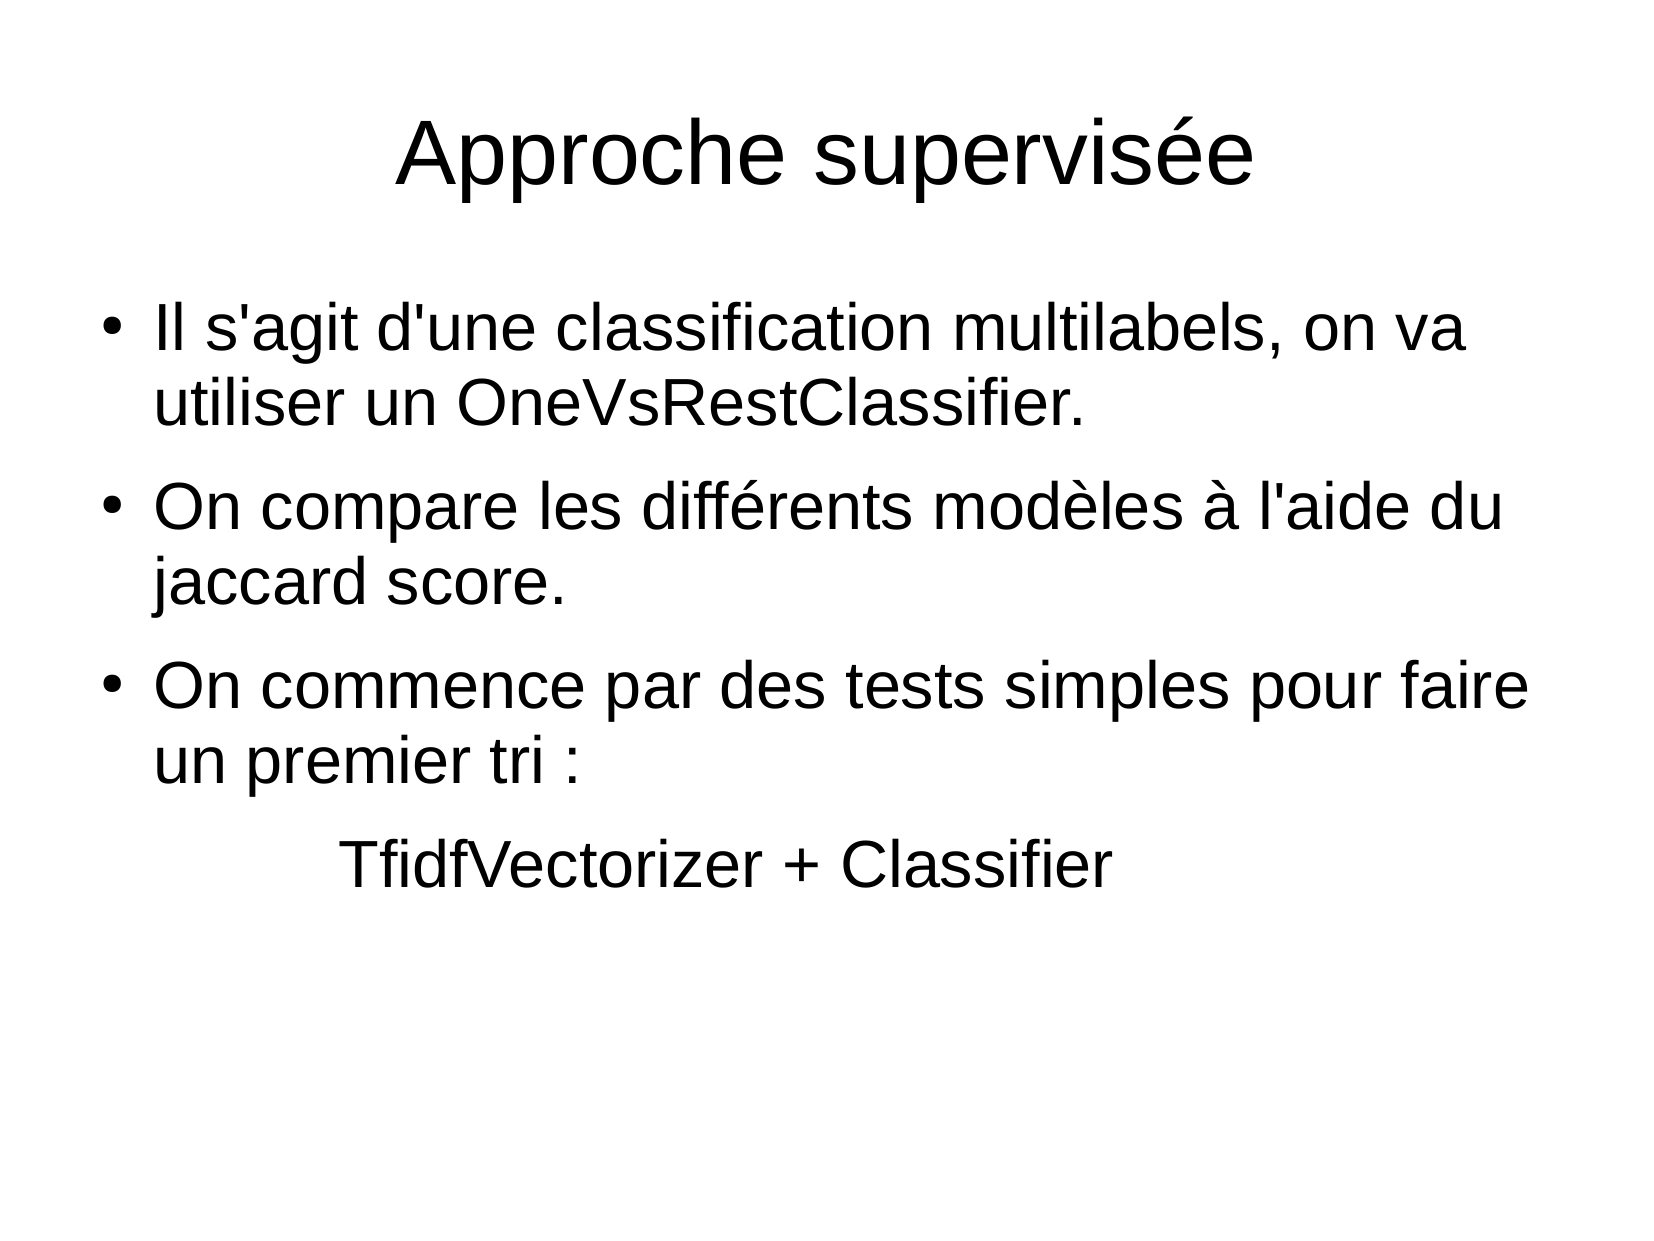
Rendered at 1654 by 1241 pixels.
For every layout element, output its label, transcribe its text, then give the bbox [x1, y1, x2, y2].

title Approche supervisée [82, 49, 1571, 257]
list Il s'agit d'une classification multilabels, on va utiliser un OneVsRestClassifier. On compare les différents modèles à l'aide du jaccard score. On commence par des tests simples pour faire un premier tri : TfidfVectorizer + Classifier [82, 290, 1571, 1109]
